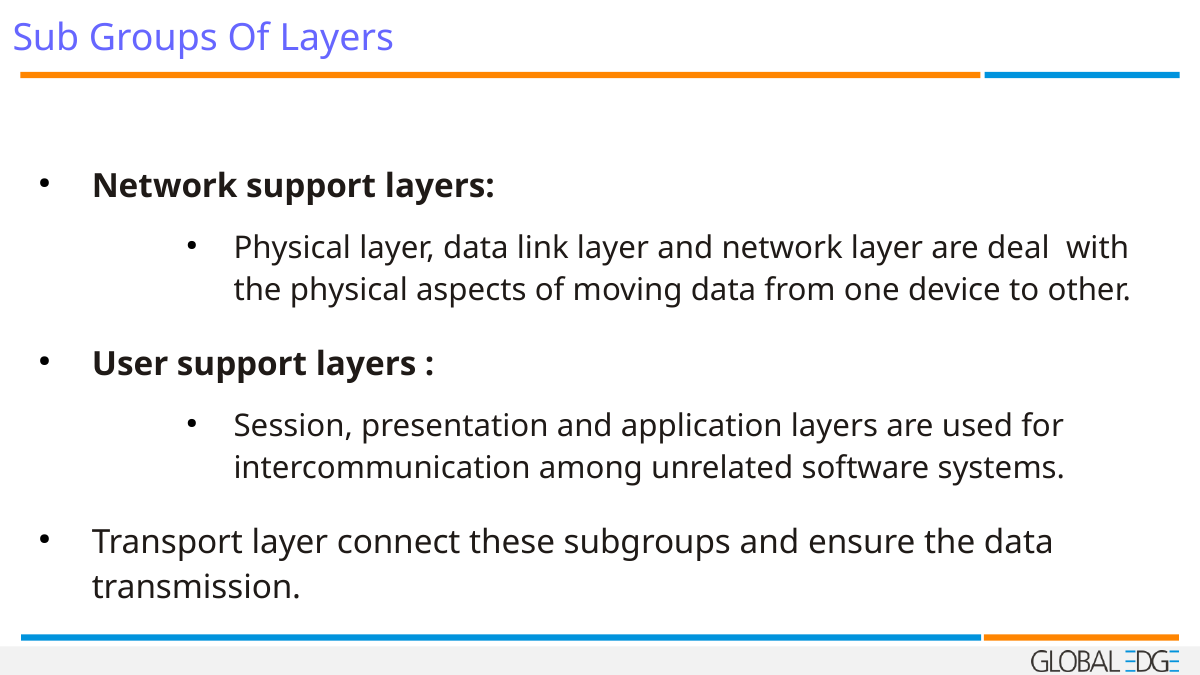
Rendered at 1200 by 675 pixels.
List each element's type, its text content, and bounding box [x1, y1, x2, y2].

picture [1031, 650, 1179, 672]
title Sub Groups Of Layers [12, 9, 1088, 63]
list Network support layers: Physical layer, data link layer and network layer are deal with the physical aspects of moving data from one device to other. User support layers : Session, presentation and application layers are used for intercommunication among unrelated software systems. Transport layer connect these subgroups and ensure the data transmission. [21, 86, 1170, 627]
